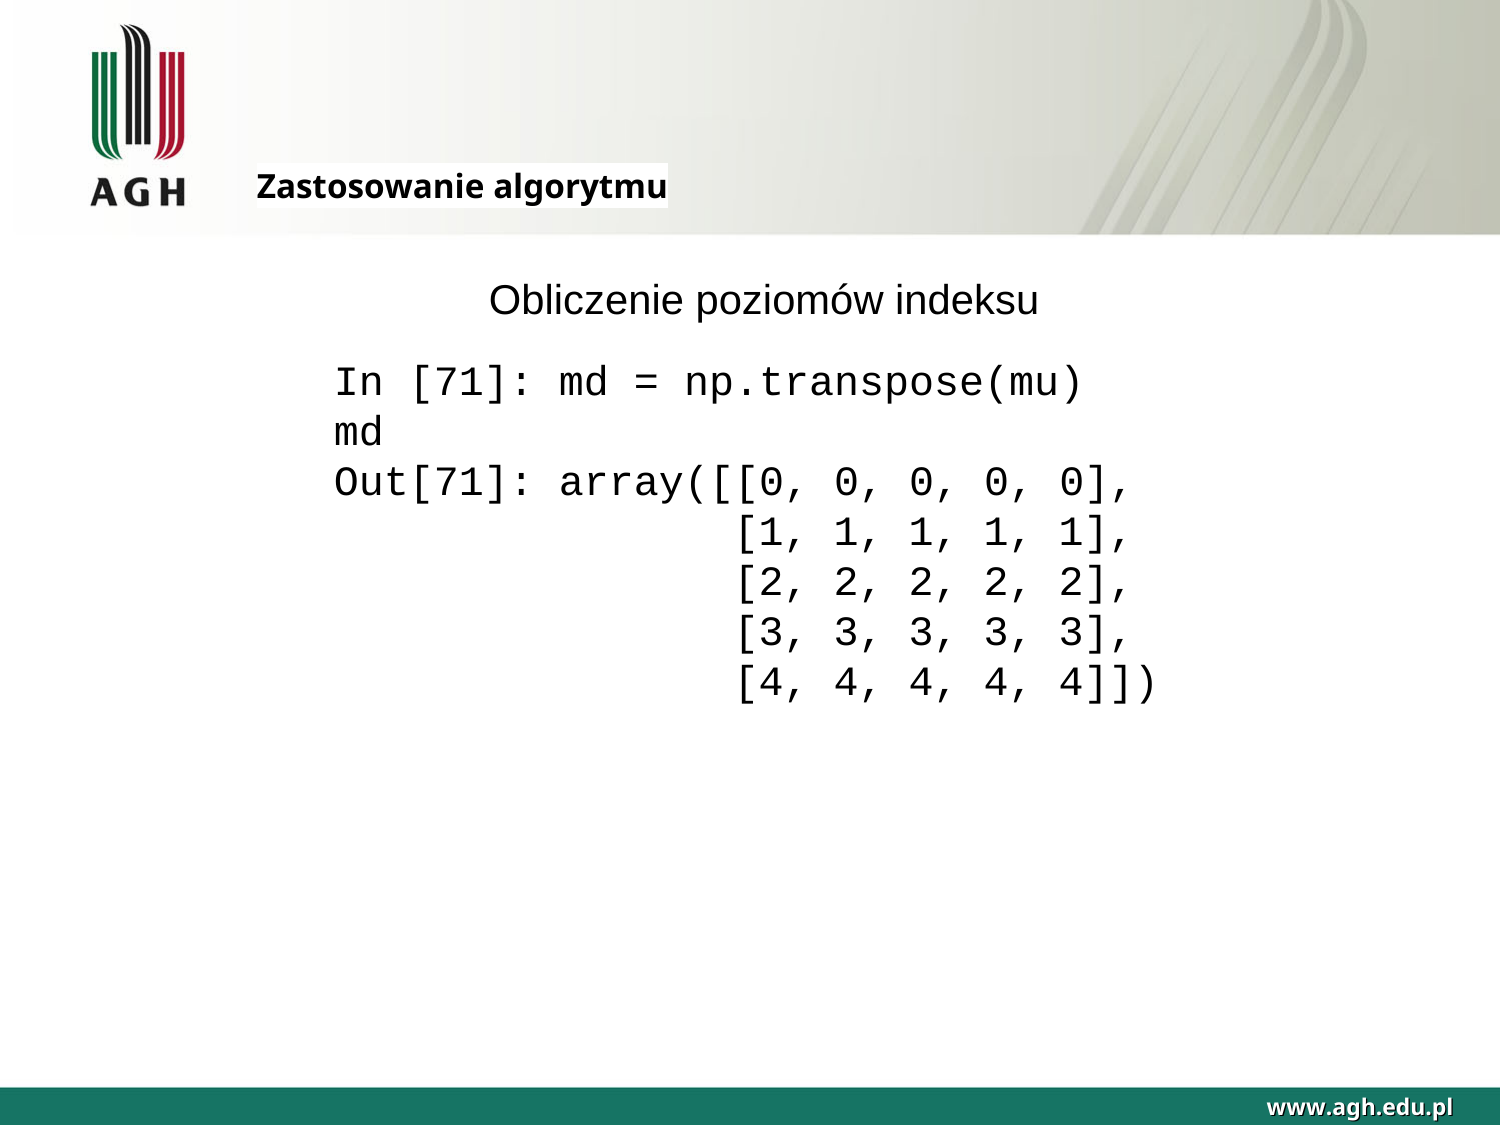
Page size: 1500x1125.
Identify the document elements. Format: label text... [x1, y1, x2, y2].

title Zastosowanie algorytmu [242, 137, 1436, 233]
picture [0, 0, 1500, 1125]
text_box www.agh.edu.pl [1251, 1084, 1500, 1125]
text_box In [71]: md = np.transpose(mu) md Out[71]: array([[0, 0, 0, 0, 0], [1, 1, 1, 1, 1], [2, 2, 2, 2, 2], [3, 3, 3, 3, 3], [4, 4, 4, 4, 4]]) [318, 346, 1276, 712]
text_box Obliczenie poziomów indeksu [437, 265, 1063, 331]
